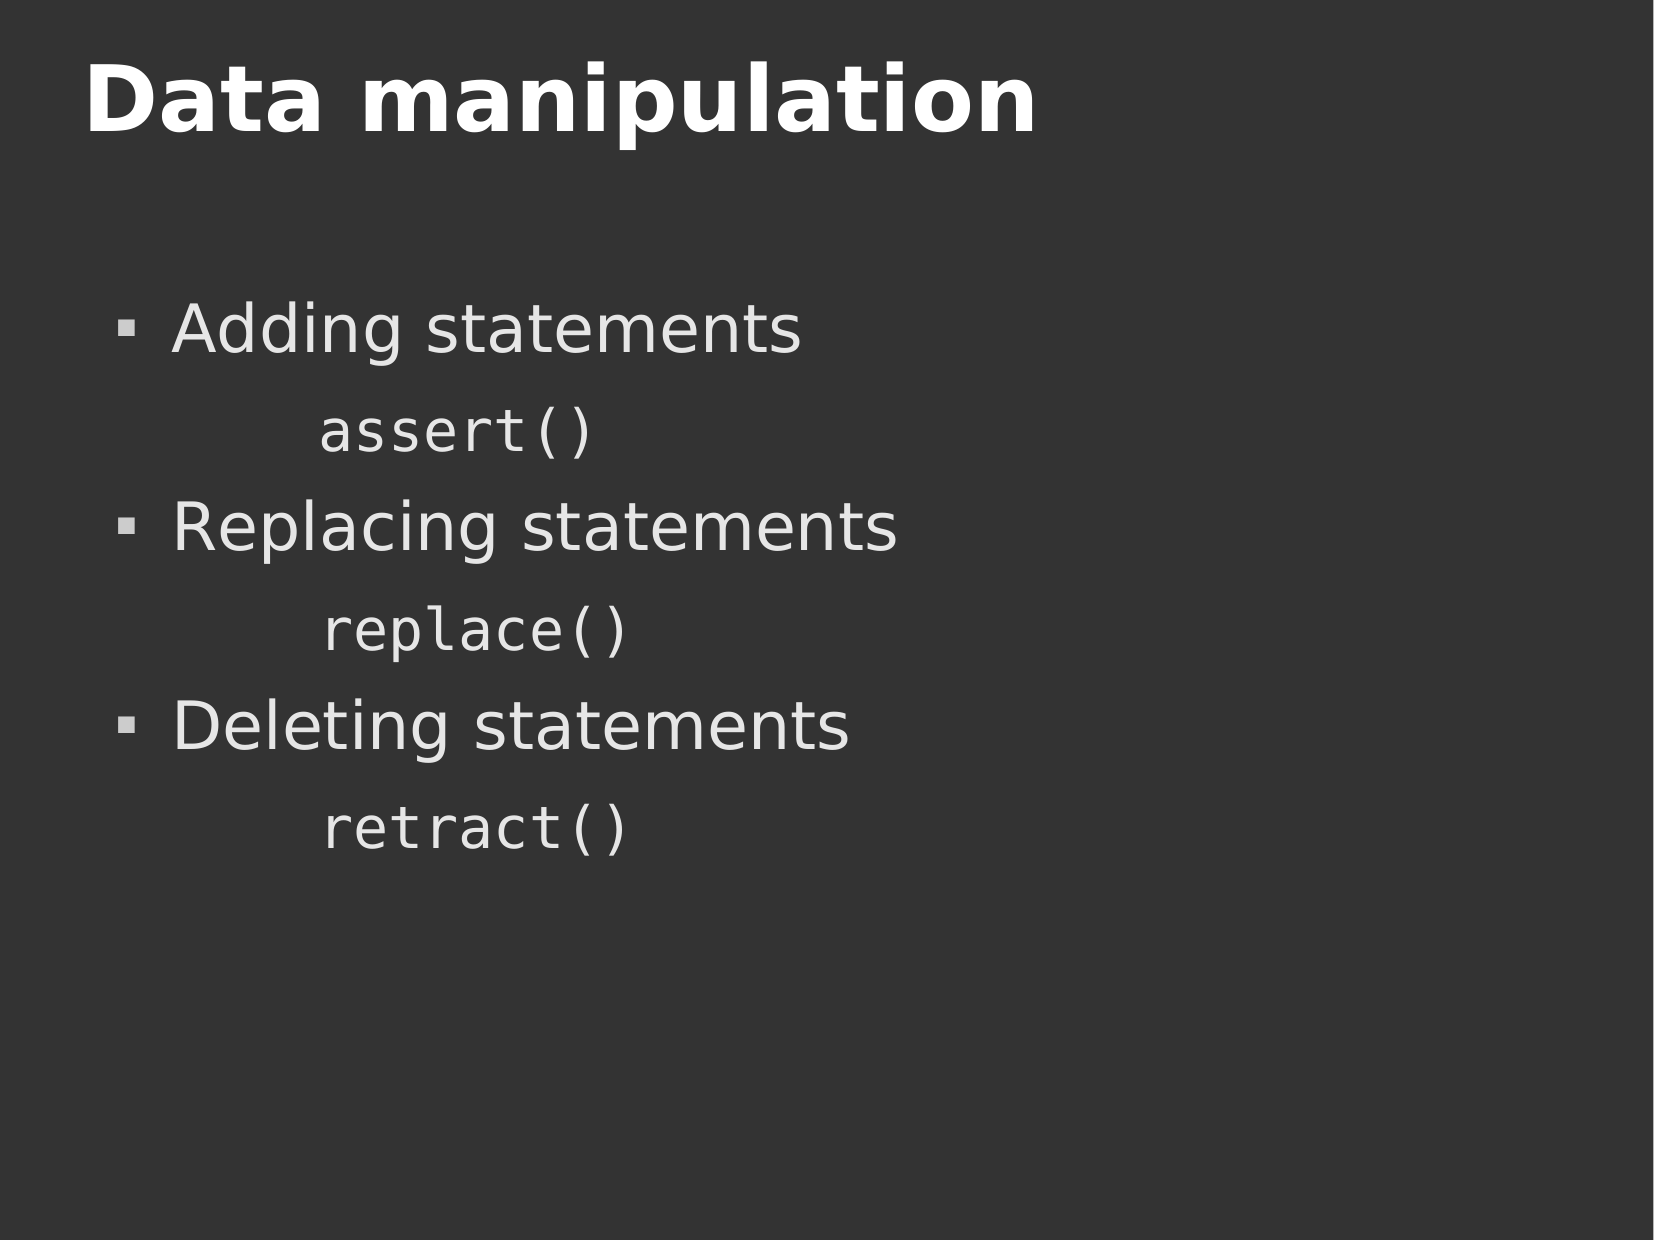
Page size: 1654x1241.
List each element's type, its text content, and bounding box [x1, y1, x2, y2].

title Data manipulation [82, 46, 1571, 154]
list Adding statements assert() Replacing statements replace() Deleting statements retract() [82, 290, 1571, 1094]
